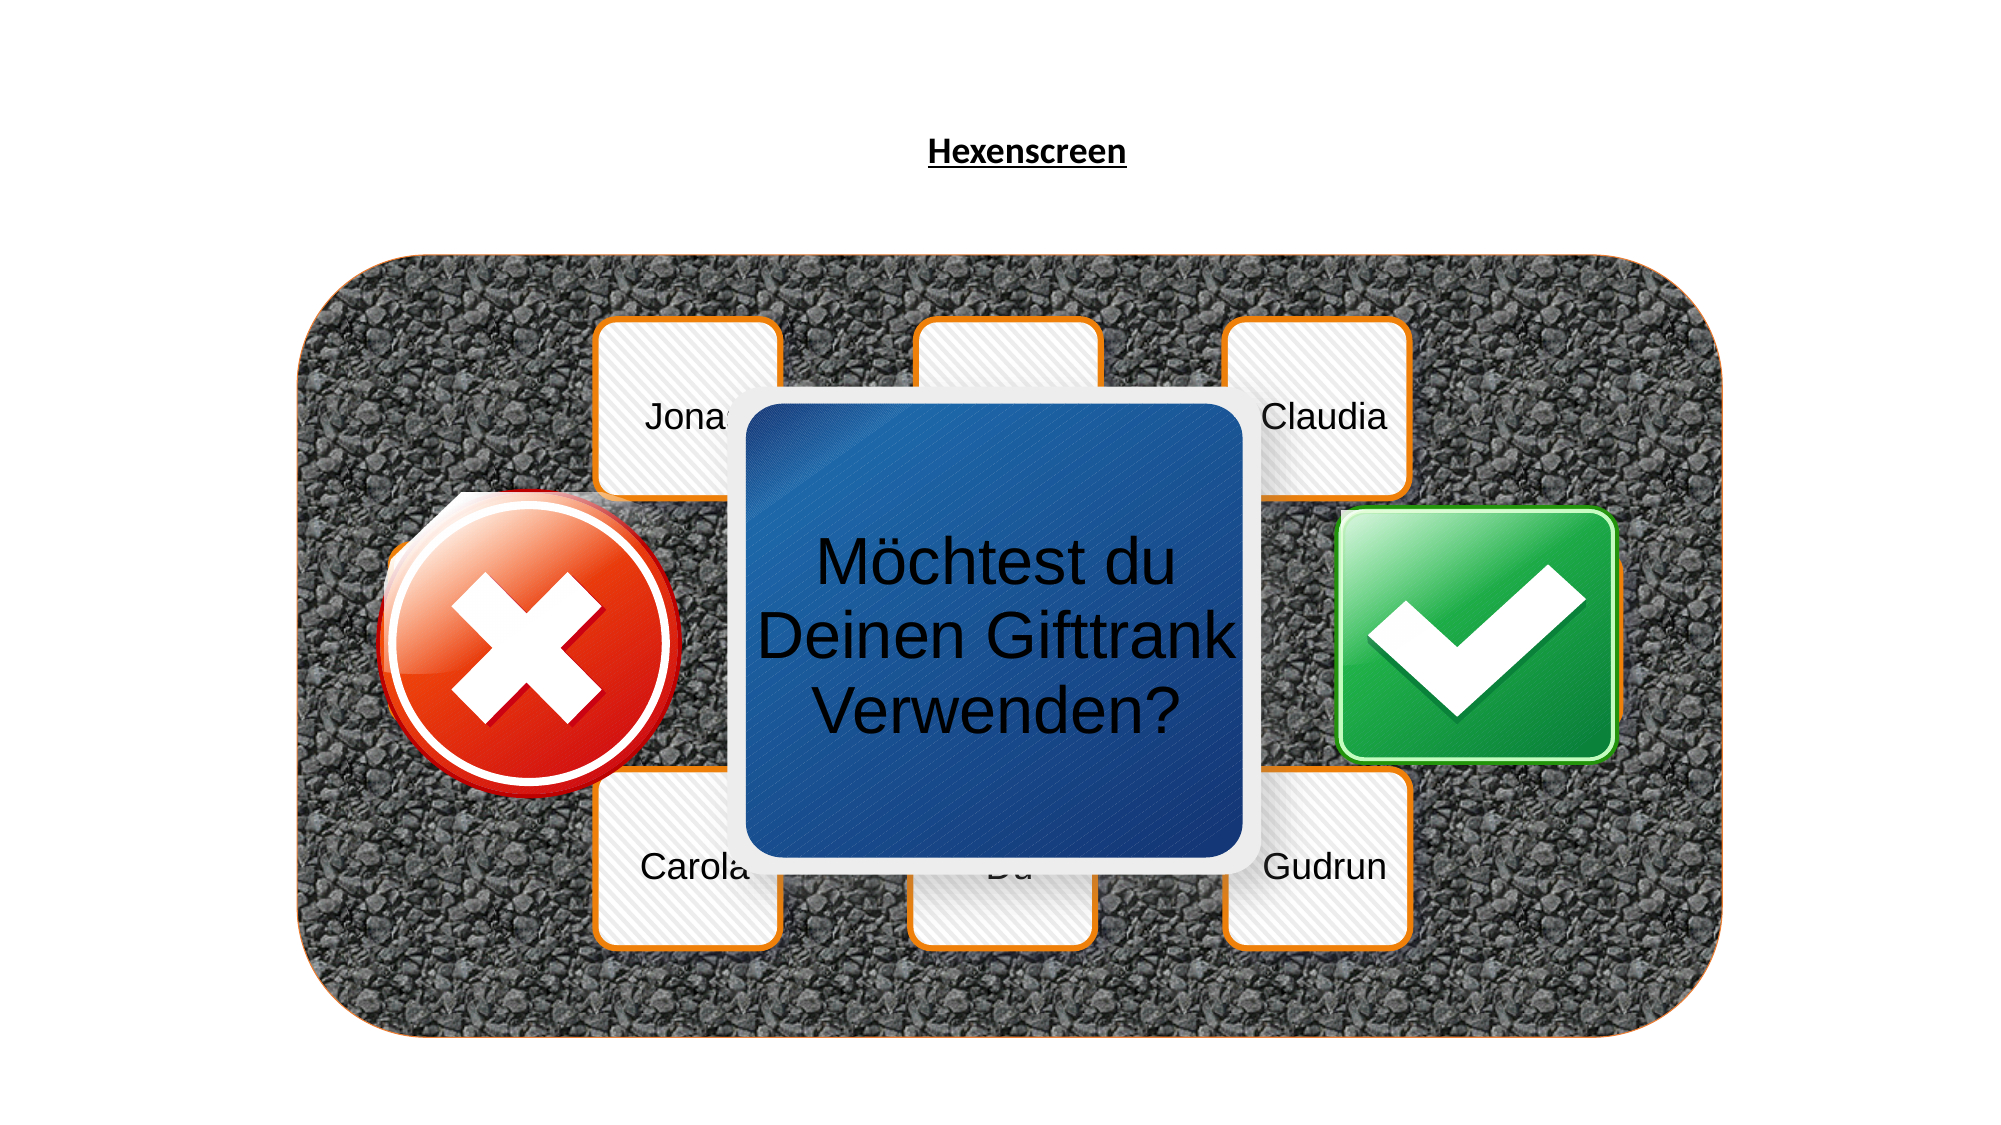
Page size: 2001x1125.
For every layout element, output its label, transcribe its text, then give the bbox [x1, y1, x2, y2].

text_box [297, 254, 1723, 1038]
text_box Hexenscreen [795, 118, 1261, 179]
picture [315, 293, 1696, 991]
